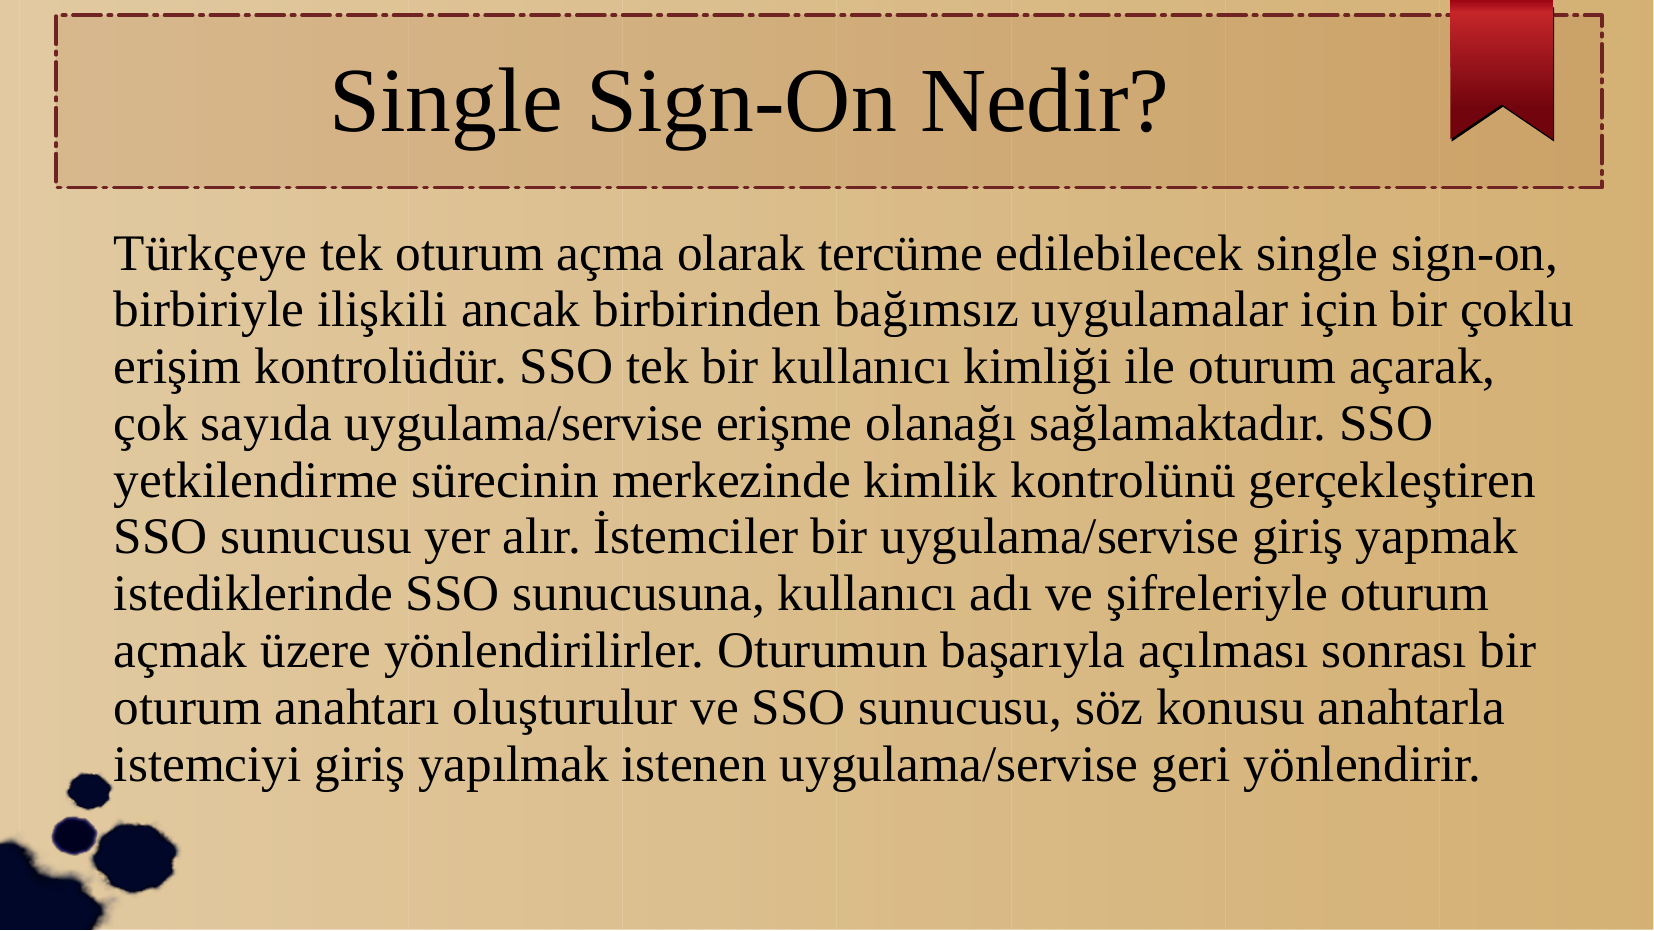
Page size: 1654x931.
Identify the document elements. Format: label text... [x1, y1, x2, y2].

list Türkçeye tek oturum açma olarak tercüme edilebilecek single sign-on, birbiriyle ilişkili ancak birbirinden bağımsız uygulamalar için bir çoklu erişim kontrolüdür. SSO tek bir kullanıcı kimliği ile oturum açarak, çok sayıda uygulama/servise erişme olanağı sağlamaktadır. SSO yetkilendirme sürecinin merkezinde kimlik kontrolünü gerçekleştiren SSO sunucusu yer alır. İstemciler bir uygulama/servise giriş yapmak istediklerinde SSO sunucusuna, kullanıcı adı ve şifreleriyle oturum açmak üzere yönlendirilirler. Oturumun başarıyla açılması sonrası bir oturum anahtarı oluşturulur ve SSO sunucusu, söz konusu anahtarla istemciyi giriş yapılmak istenen uygulama/servise geri yönlendirir. [82, 224, 1583, 839]
title Single Sign-On Nedir? [59, 11, 1441, 189]
